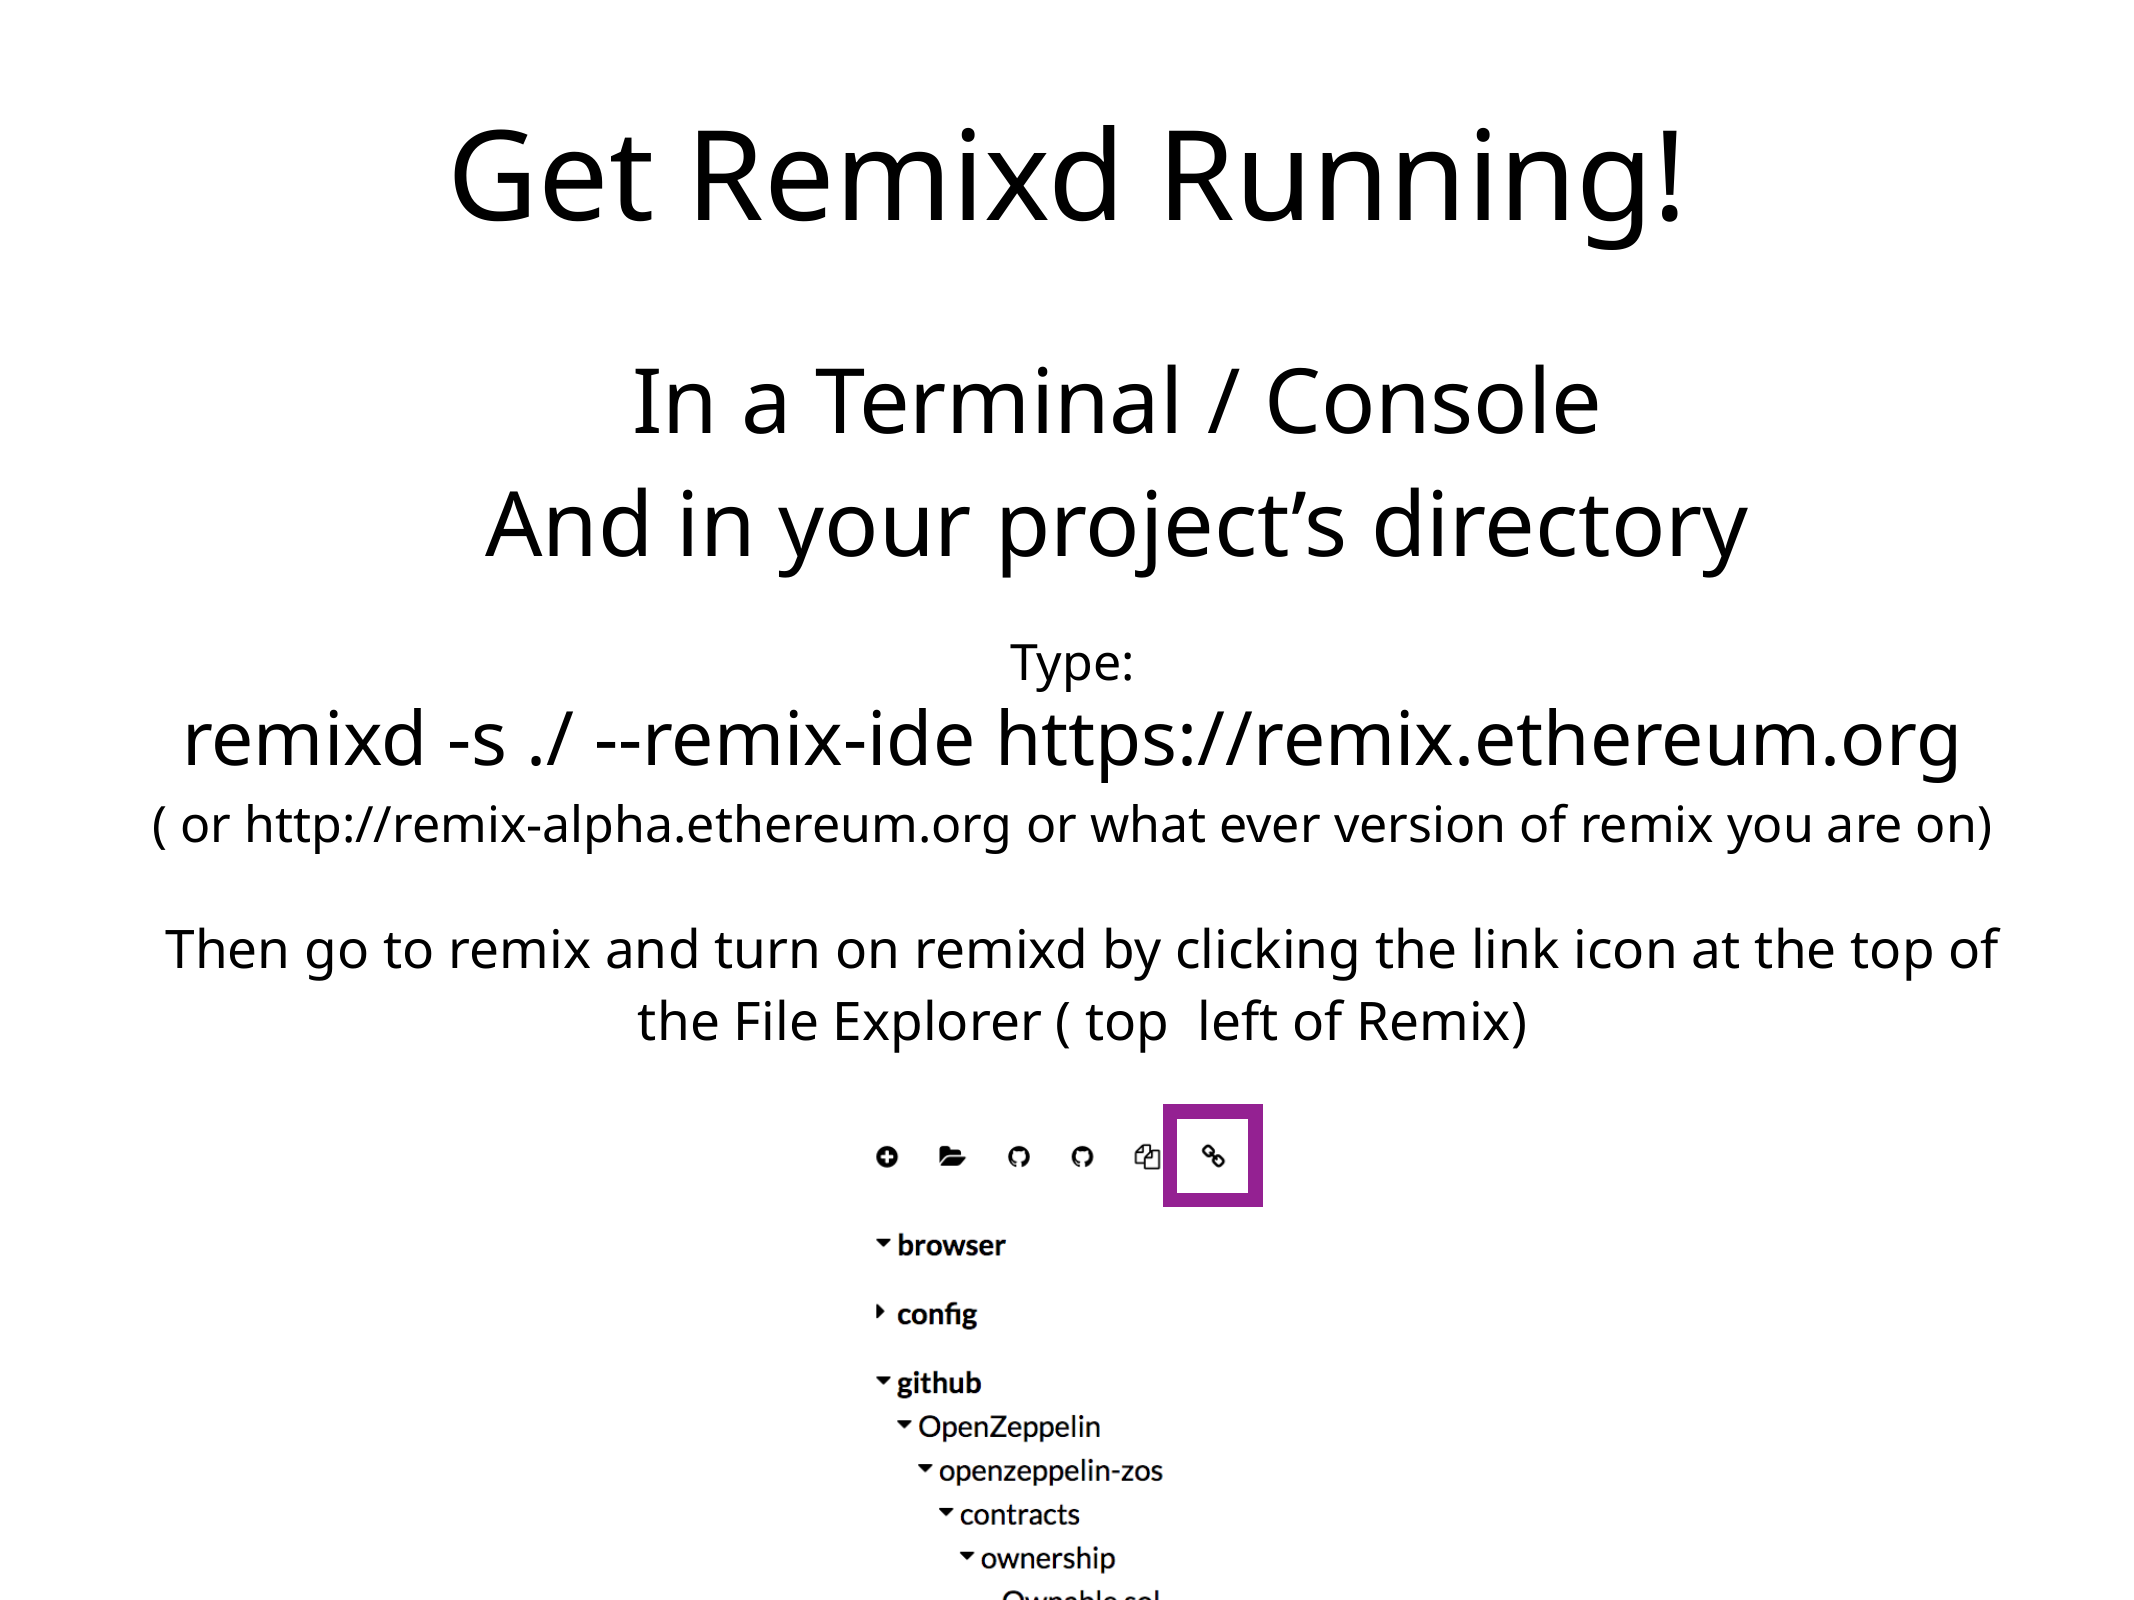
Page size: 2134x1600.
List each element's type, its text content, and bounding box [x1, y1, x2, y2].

text_box Get Remixd Running! [342, 75, 1793, 270]
text_box In a Terminal / Console And in your project’s directory [360, 330, 1876, 623]
picture [868, 1124, 1265, 1600]
text_box Type: remixd -s ./ --remix-ide https://remix.ethereum.org ( or http://remix-alpha.ethereum.org or what ever version of remix you are on) [75, 623, 2071, 914]
picture [1177, 1124, 1248, 1193]
text_box Then go to remix and turn on remixd by clicking the link icon at the top of the File Explorer ( top left of Remix) [105, 903, 2061, 1141]
